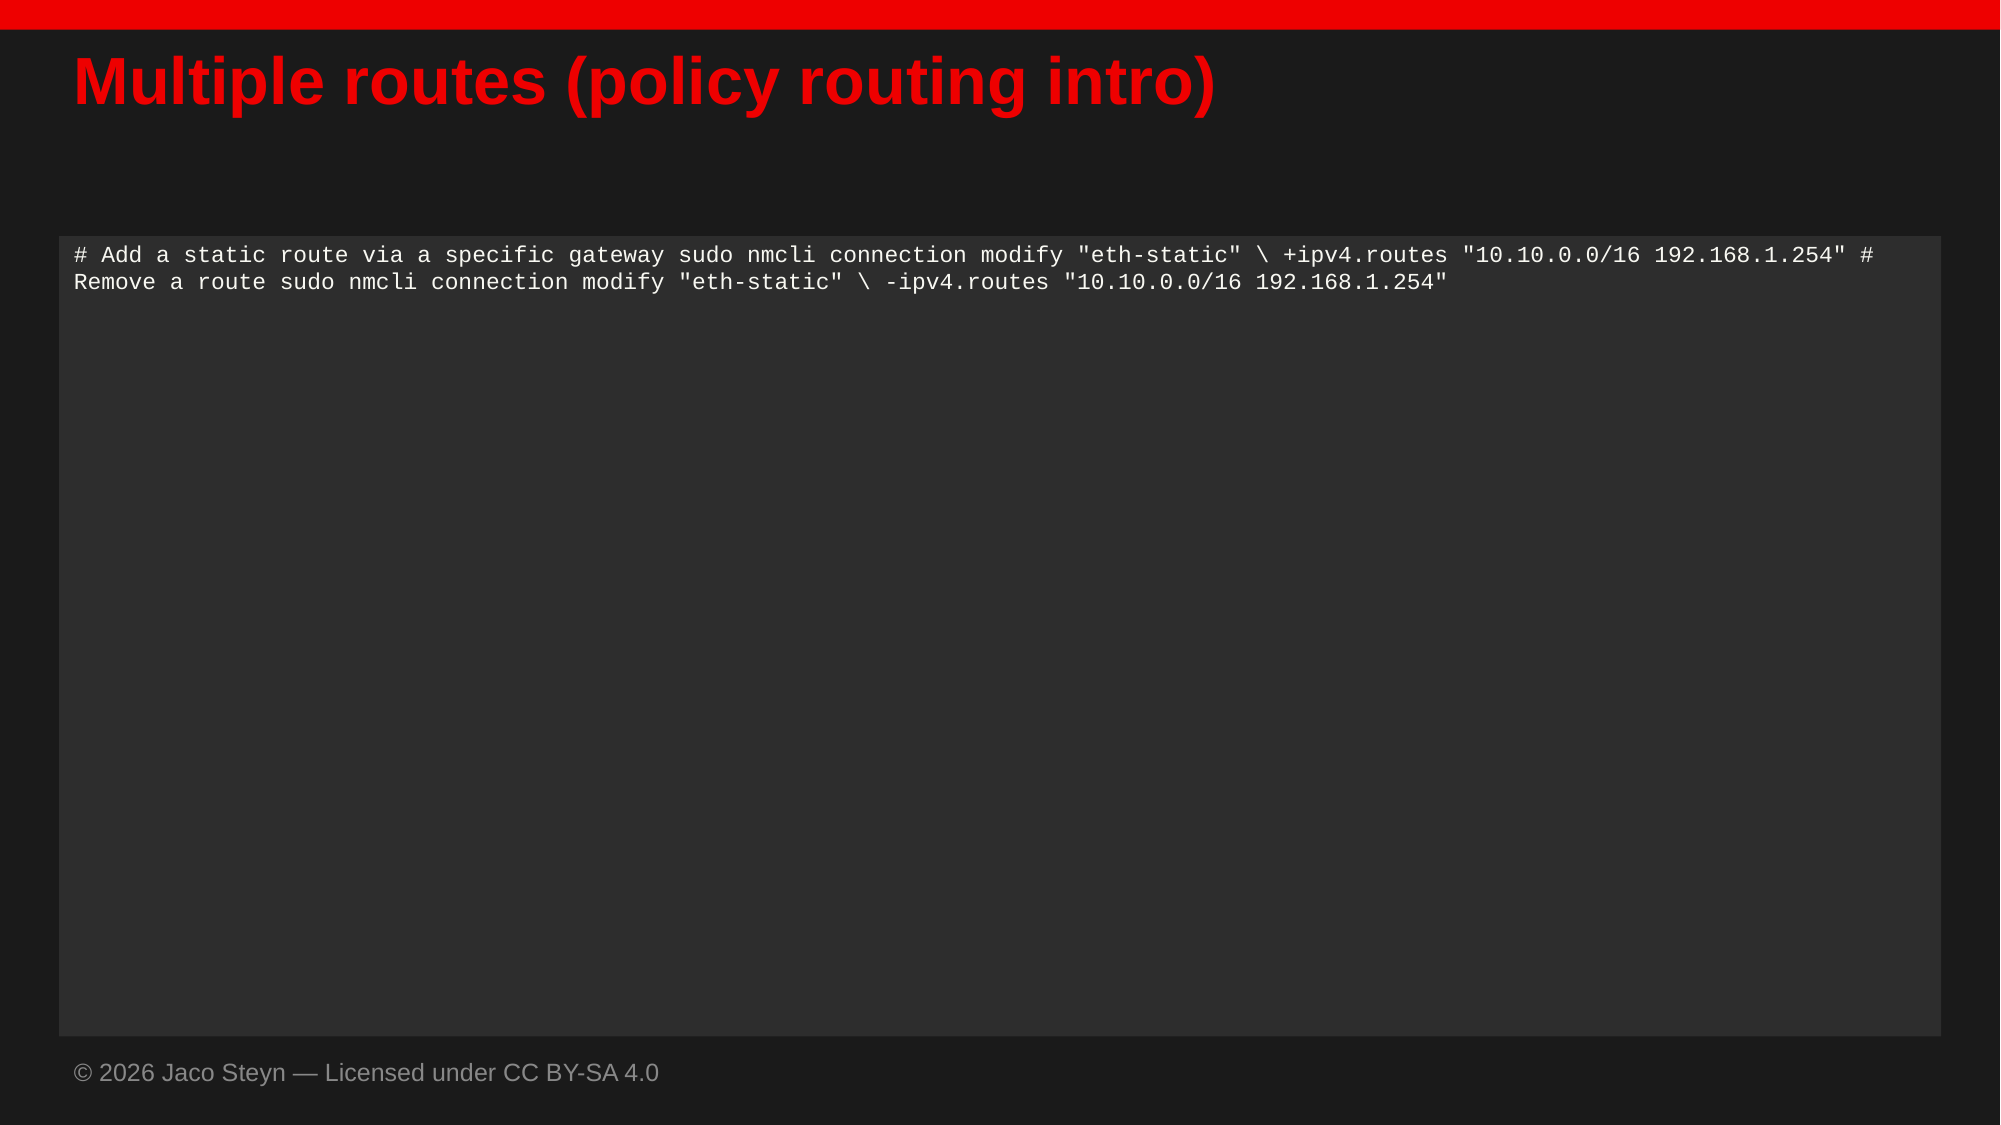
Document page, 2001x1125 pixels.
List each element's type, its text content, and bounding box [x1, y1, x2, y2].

text_box # Add a static route via a specific gateway sudo nmcli connection modify "eth-static" \ +ipv4.routes "10.10.0.0/16 192.168.1.254" # Remove a route sudo nmcli connection modify "eth-static" \ -ipv4.routes "10.10.0.0/16 192.168.1.254" [59, 236, 1942, 1037]
text_box © 2026 Jaco Steyn — Licensed under CC BY-SA 4.0 [59, 1051, 1942, 1093]
text_box [0, 0, 2001, 30]
text_box Multiple routes (policy routing intro) [59, 36, 1942, 208]
